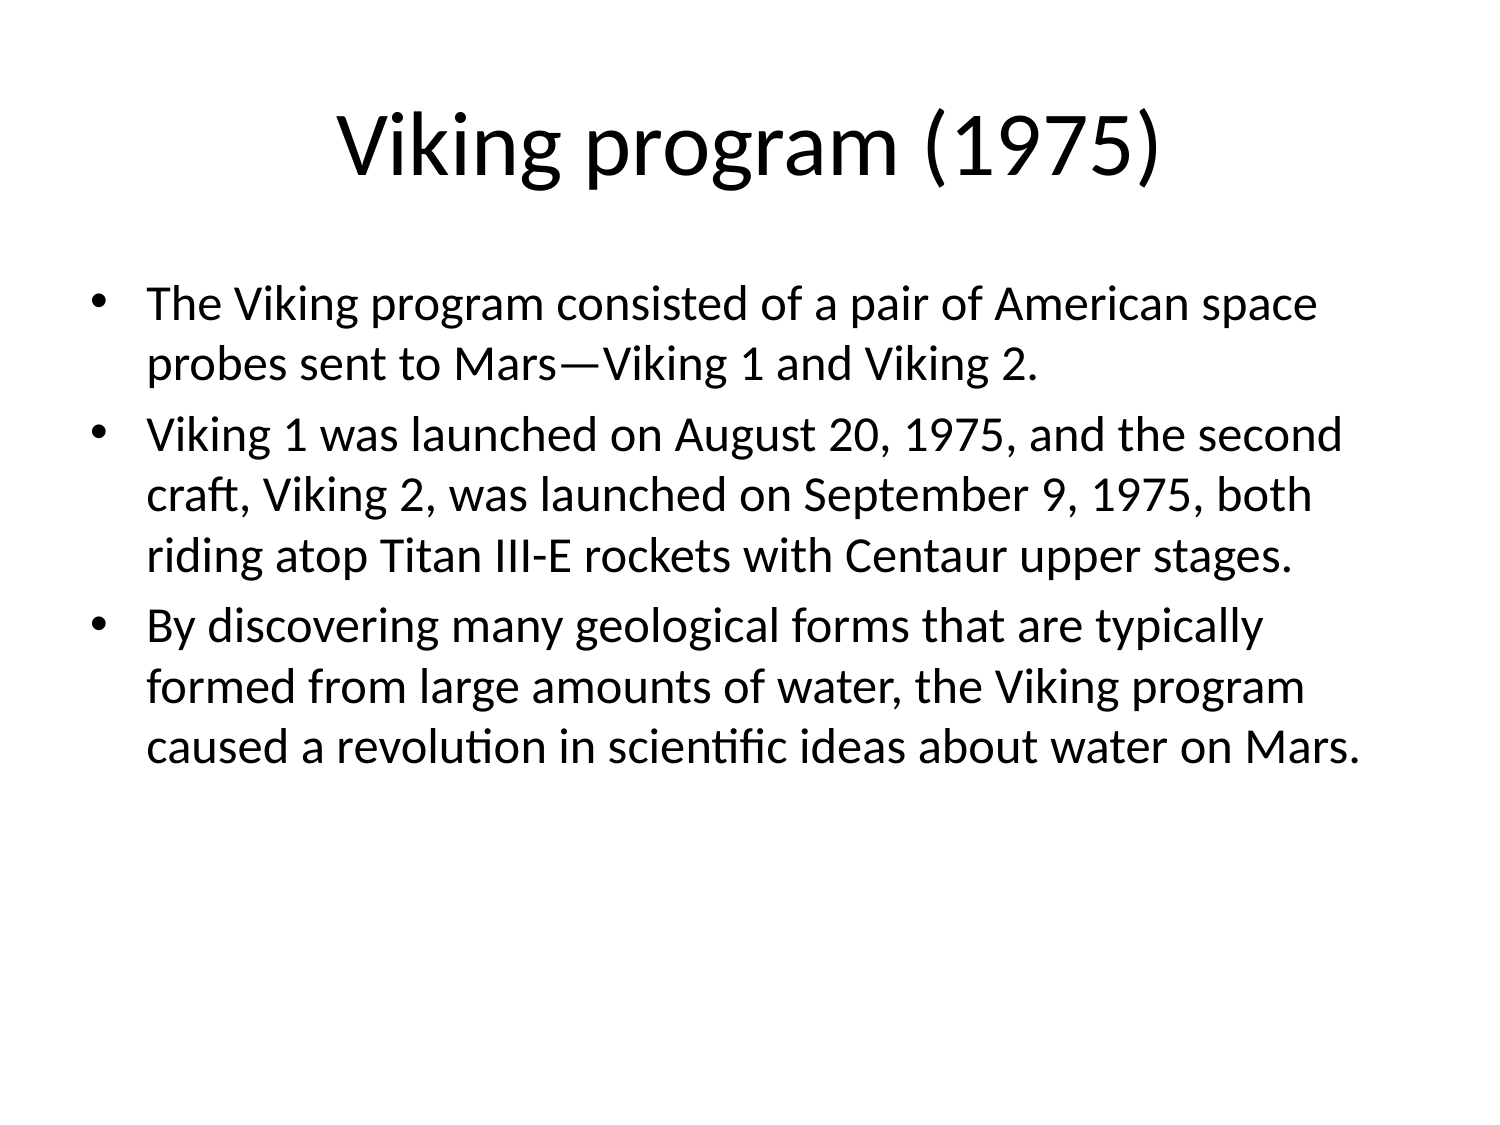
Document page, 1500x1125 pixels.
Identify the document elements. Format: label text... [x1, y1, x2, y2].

list The Viking program consisted of a pair of American space probes sent to Mars—Viking 1 and Viking 2. Viking 1 was launched on August 20, 1975, and the second craft, Viking 2, was launched on September 9, 1975, both riding atop Titan III-E rockets with Centaur upper stages. By discovering many geological forms that are typically formed from large amounts of water, the Viking program caused a revolution in scientific ideas about water on Mars. [75, 262, 1425, 1005]
title Viking program (1975) [75, 45, 1425, 233]
